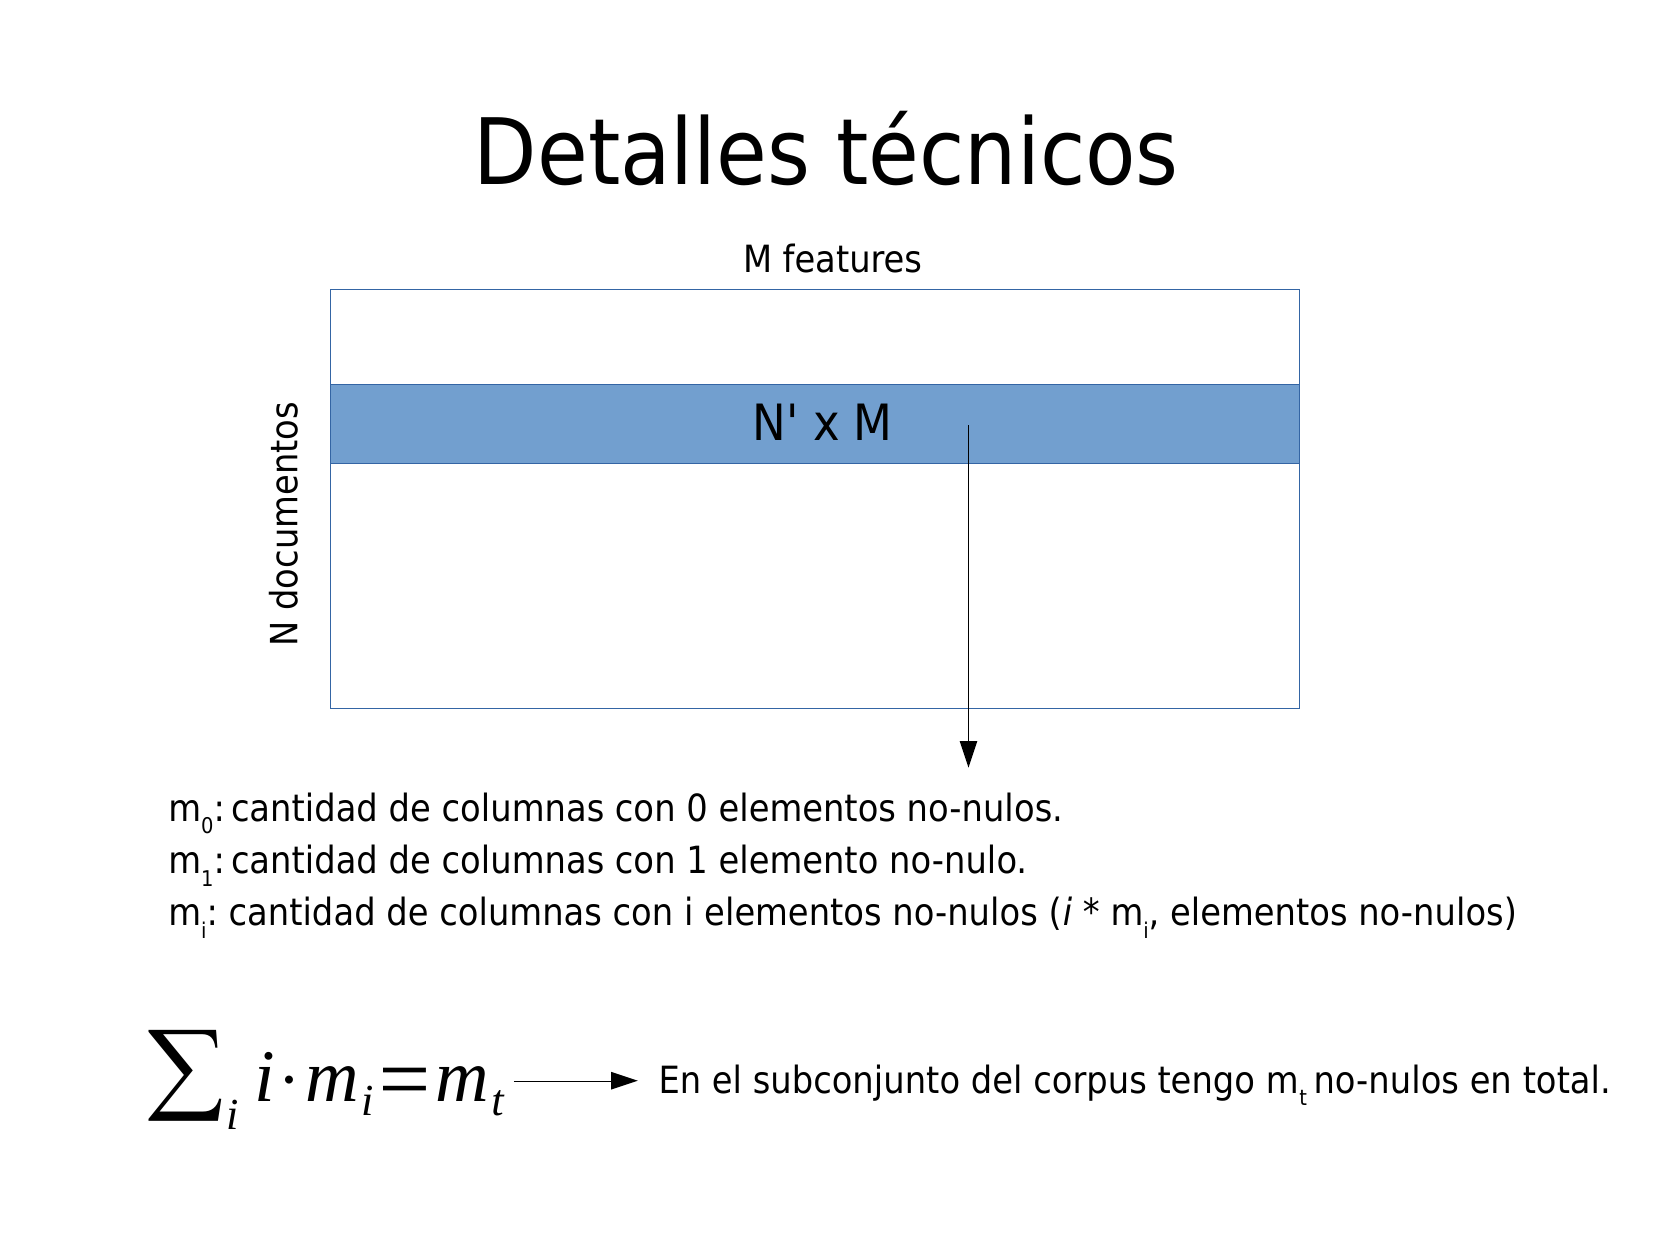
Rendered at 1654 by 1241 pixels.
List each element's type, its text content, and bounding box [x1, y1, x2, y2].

text_box [330, 289, 1300, 709]
text_box M features [584, 230, 1081, 290]
text_box N' x M [738, 386, 922, 460]
text_box En el subconjunto del corpus tengo mt no-nulos en total. [643, 1051, 1648, 1119]
title Detalles técnicos [82, 49, 1571, 257]
text_box N documentos [255, 295, 314, 662]
text_box m0: cantidad de columnas con 0 elementos no-nulos. m1: cantidad de columnas con 1 elemento no-nulo. mi: cantidad de columnas con i elementos no-nulos (i * mi, elementos no-nulos) [153, 779, 1630, 953]
chart [124, 1022, 526, 1140]
